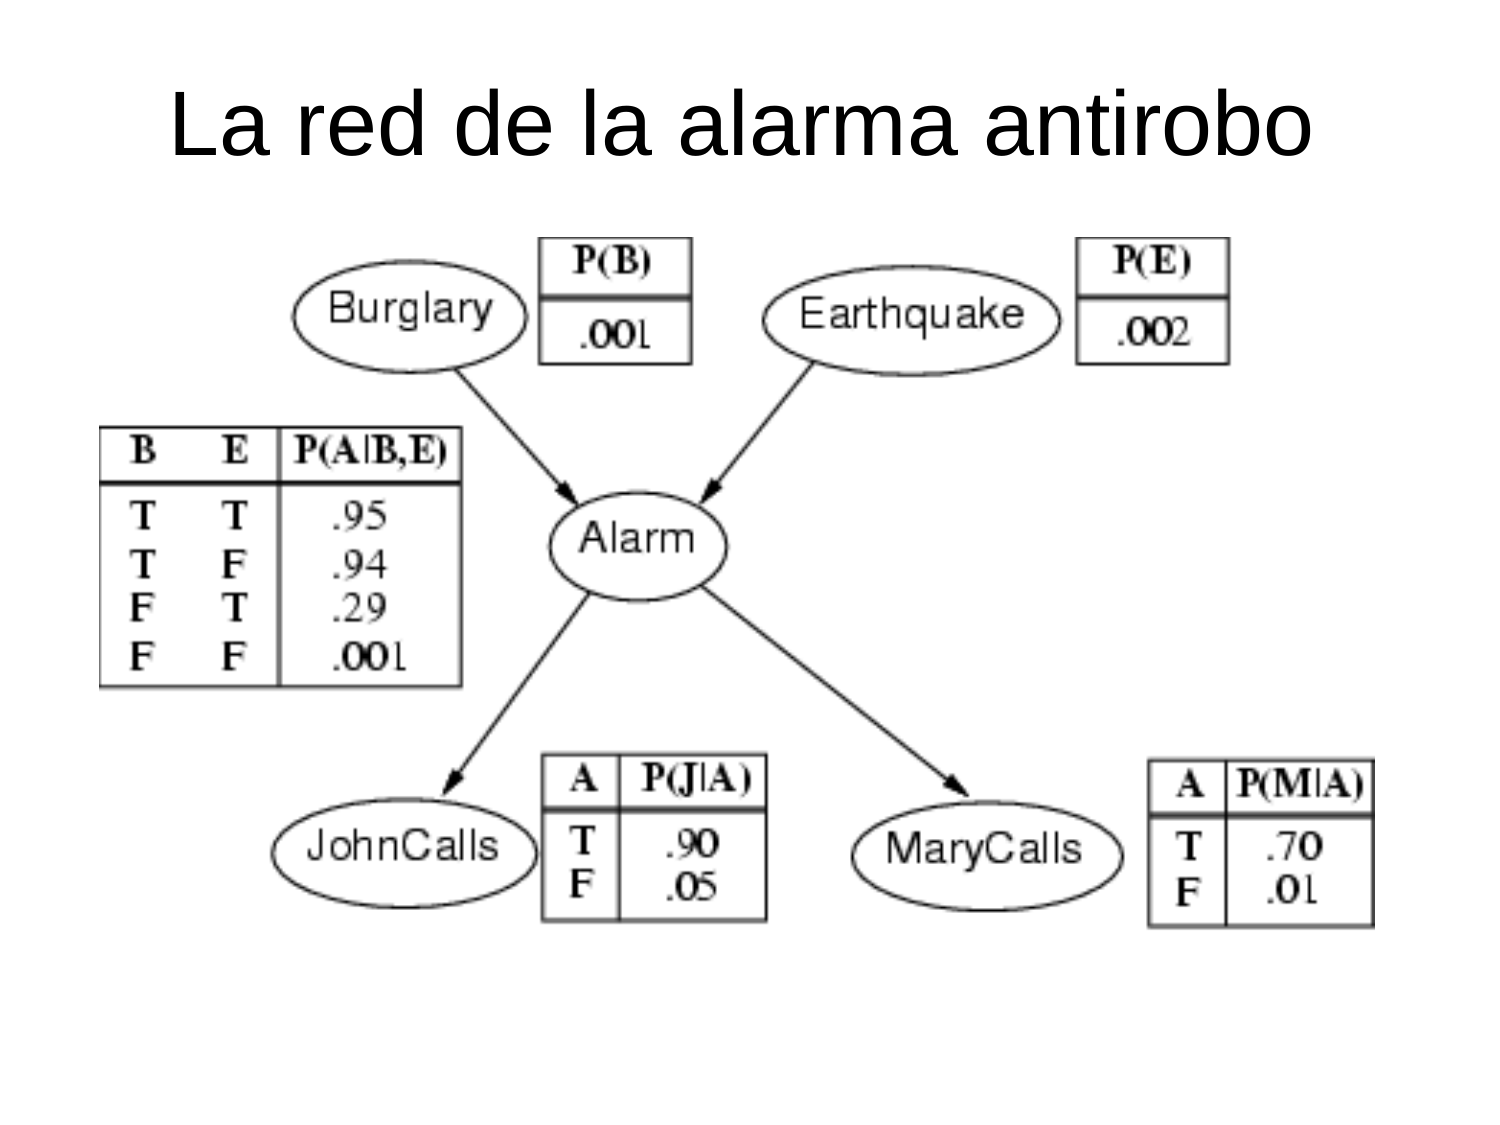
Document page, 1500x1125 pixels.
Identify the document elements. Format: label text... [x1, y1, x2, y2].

picture [99, 237, 1375, 933]
title La red de la alarma antirobo [67, 29, 1418, 218]
